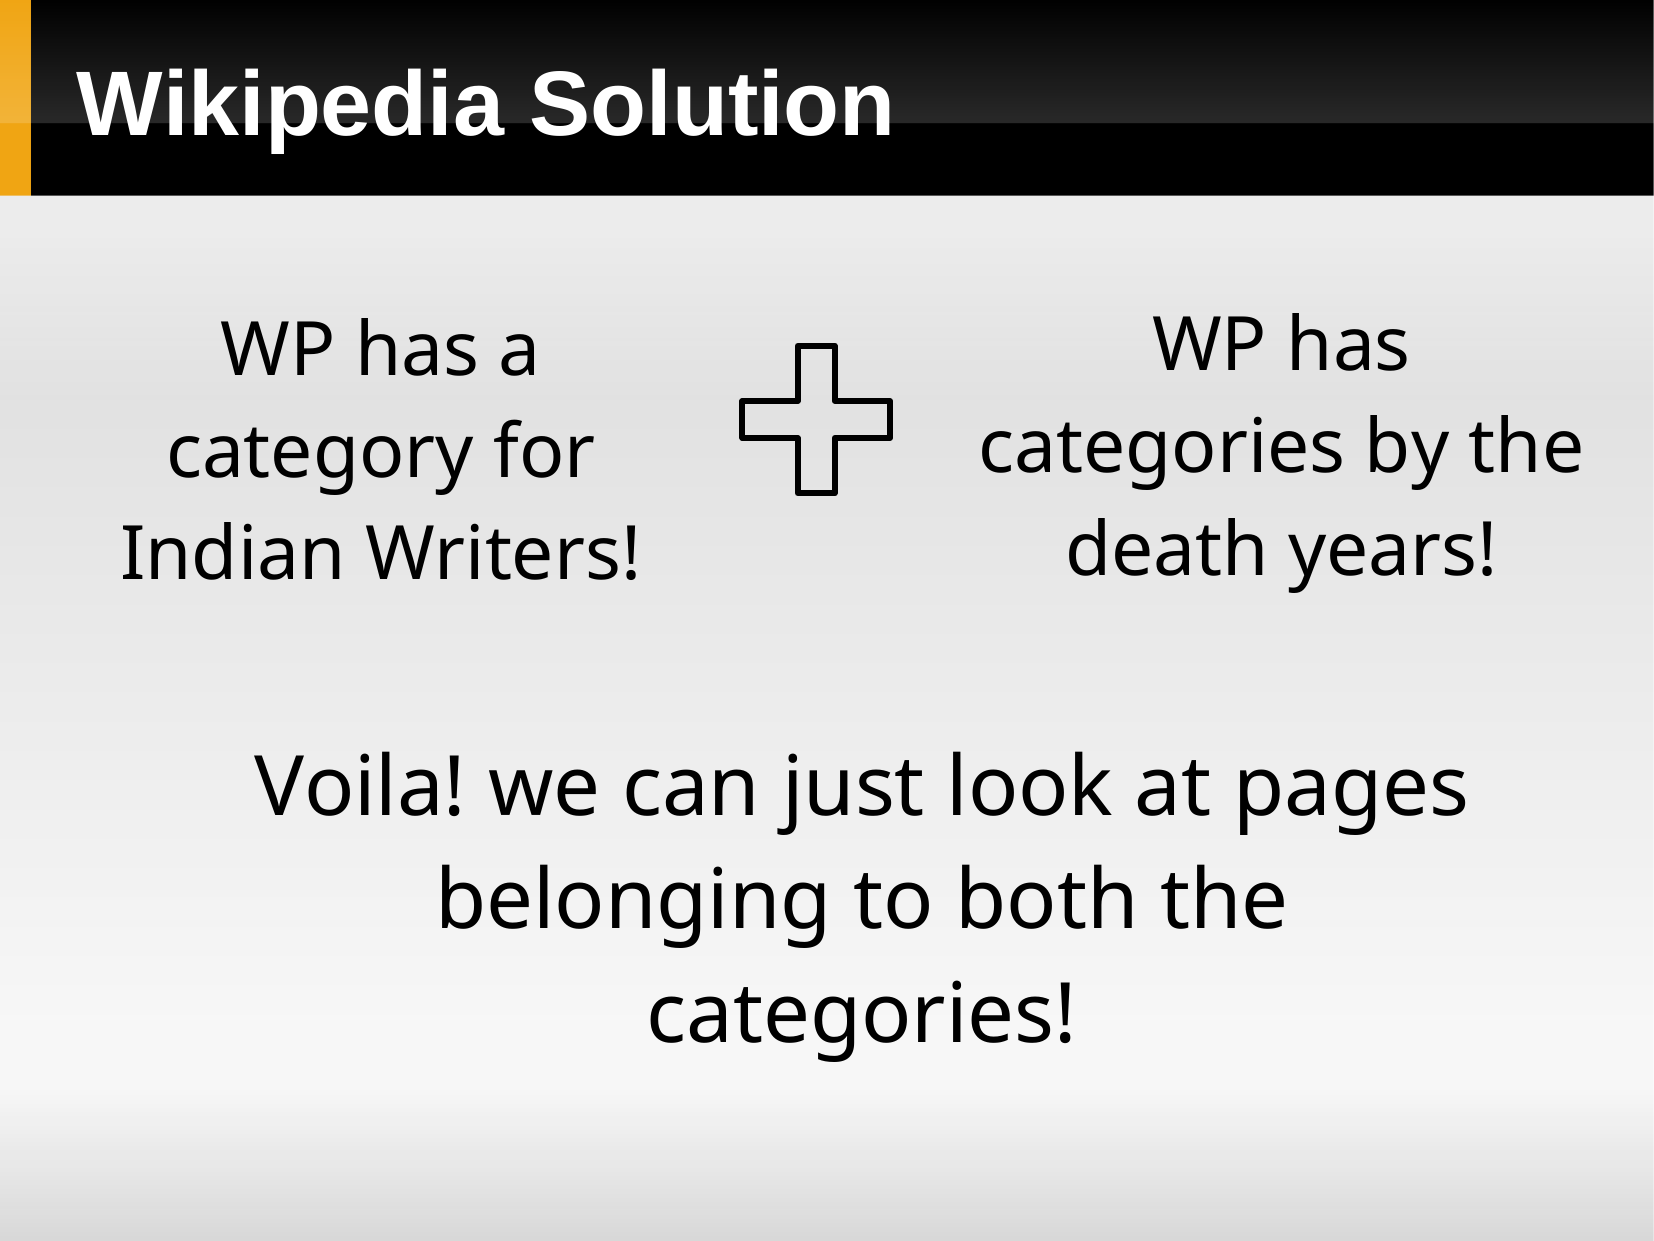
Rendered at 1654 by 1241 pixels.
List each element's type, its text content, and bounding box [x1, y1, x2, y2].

title Wikipedia Solution [76, 0, 1565, 208]
picture [0, 0, 1654, 1241]
list WP has a category for Indian Writers! [12, 295, 680, 548]
list WP has categories by the death years! [897, 290, 1595, 543]
text_box [742, 345, 891, 494]
list Voila! we can just look at pages belonging to both the categories! [147, 726, 1506, 913]
